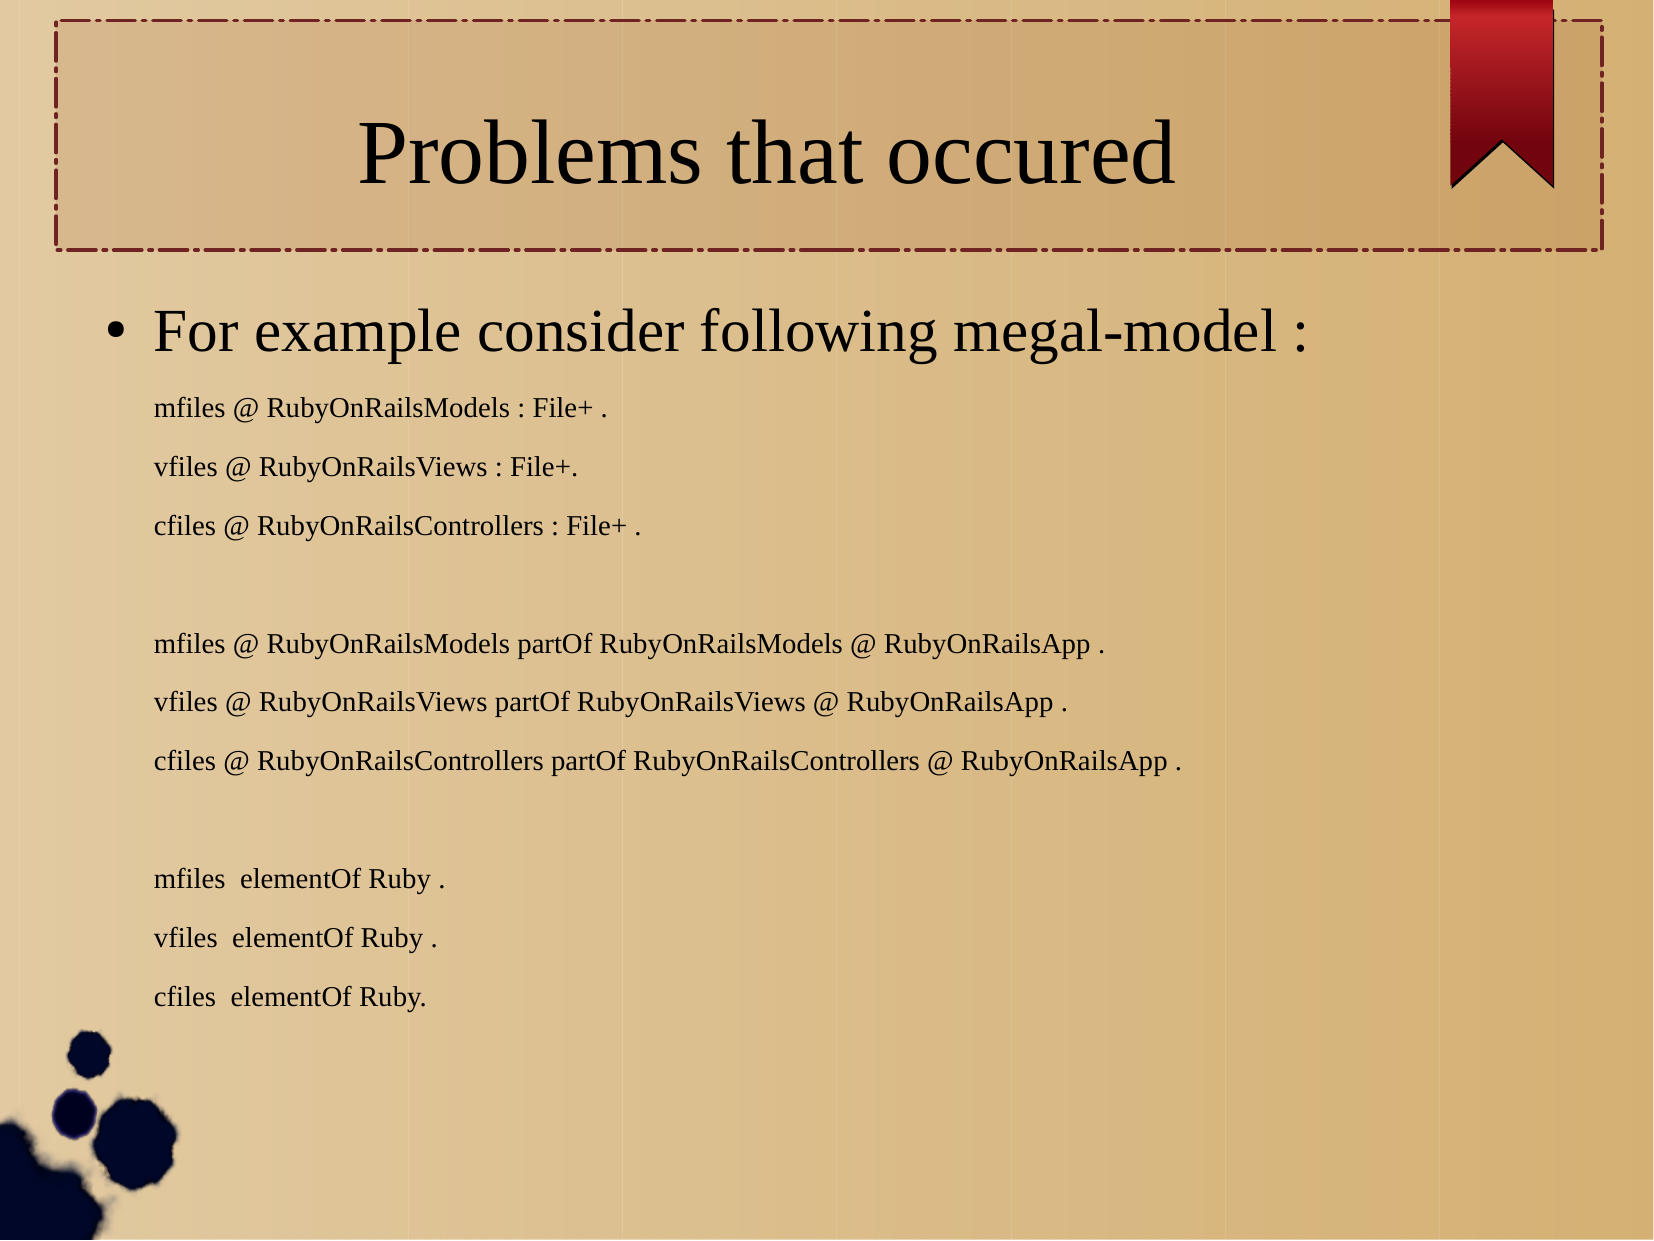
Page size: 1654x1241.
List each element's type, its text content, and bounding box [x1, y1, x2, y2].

title Problems that occured [82, 49, 1453, 257]
list For example consider following megal-model : mfiles @ RubyOnRailsModels : File+ . vfiles @ RubyOnRailsViews : File+. cfiles @ RubyOnRailsControllers : File+ . mfiles @ RubyOnRailsModels partOf RubyOnRailsModels @ RubyOnRailsApp . vfiles @ RubyOnRailsViews partOf RubyOnRailsViews @ RubyOnRailsApp . cfiles @ RubyOnRailsControllers partOf RubyOnRailsControllers @ RubyOnRailsApp . mfiles elementOf Ruby . vfiles elementOf Ruby . cfiles elementOf Ruby. [88, 297, 1544, 1017]
